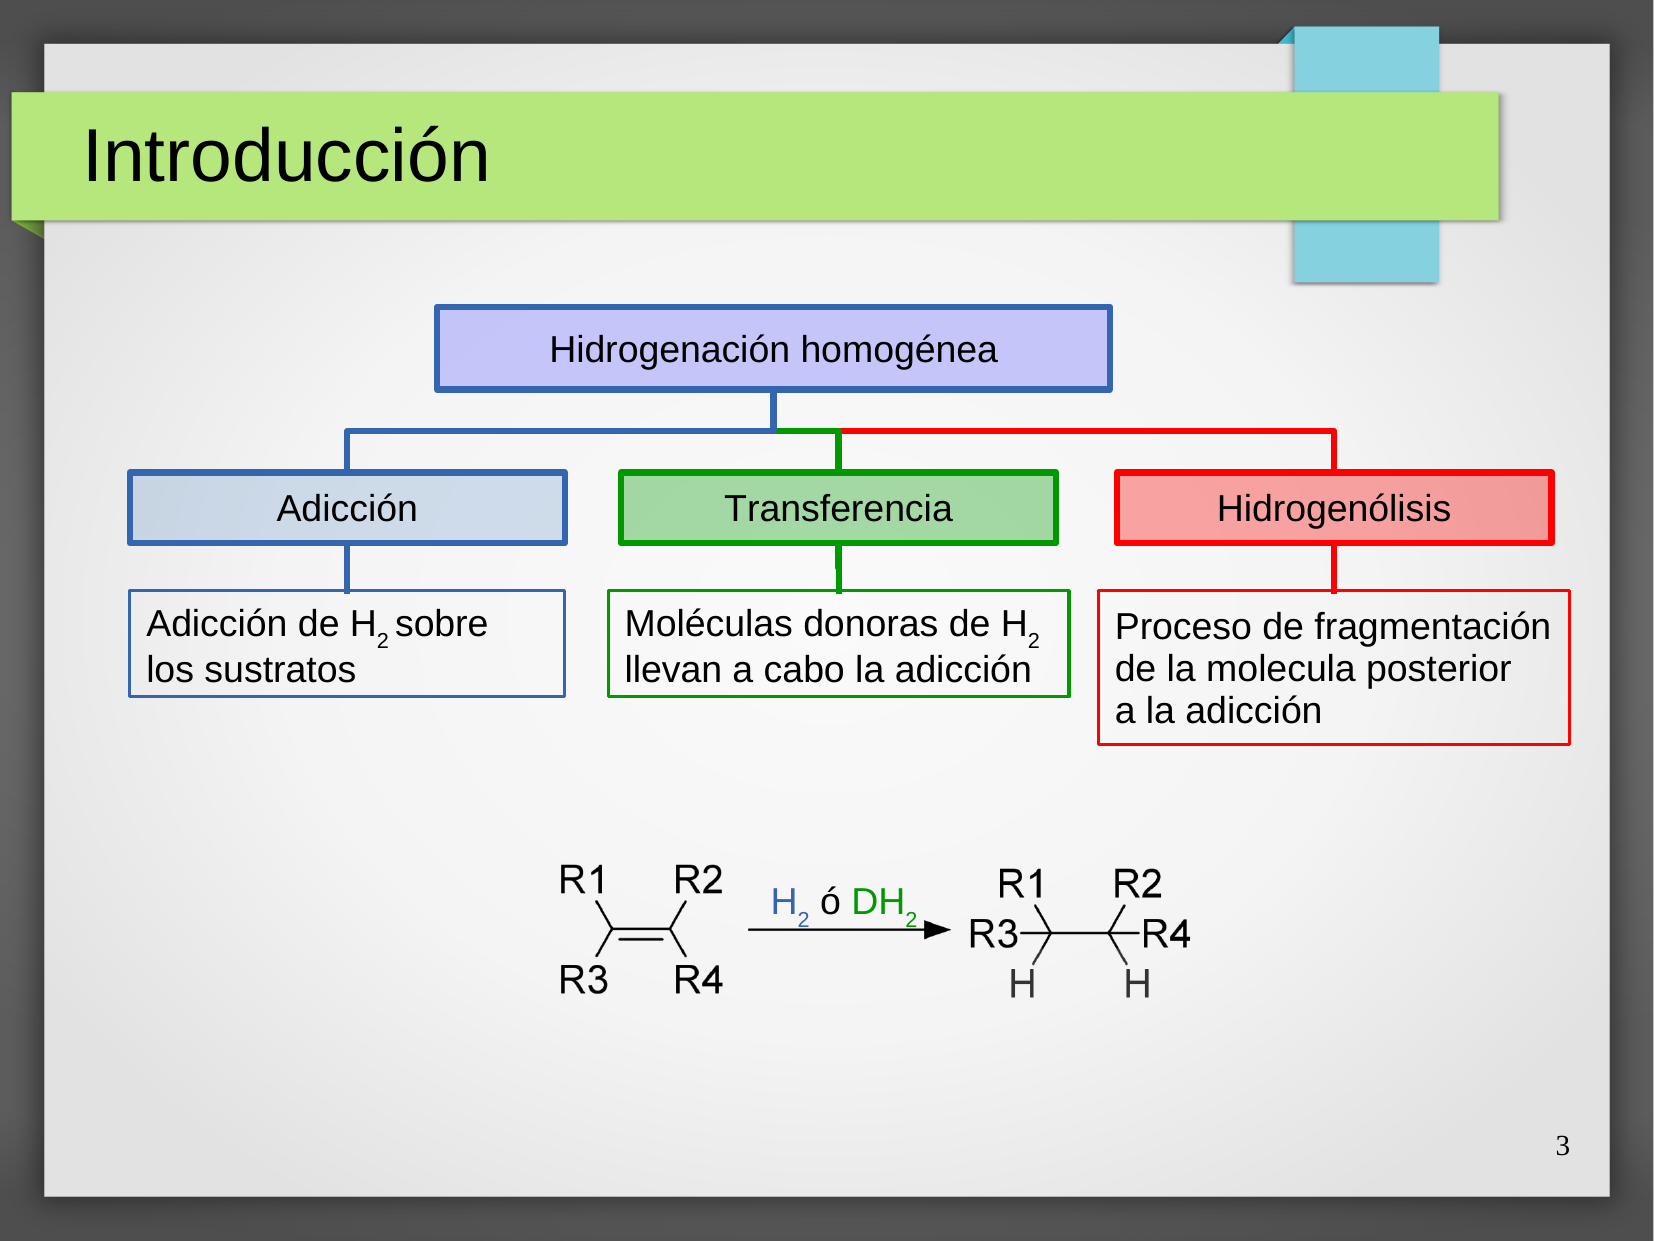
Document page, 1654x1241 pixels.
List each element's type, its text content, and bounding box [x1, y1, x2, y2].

text_box Hidrogenólisis [1116, 472, 1552, 544]
text_box Proceso de fragmentación de la molecula posterior a la adicción [1098, 590, 1570, 745]
text_box <number> [1185, 1129, 1571, 1215]
text_box Transferencia [621, 472, 1056, 544]
text_box Adicción [129, 472, 565, 544]
text_box Introducción [82, 94, 1264, 213]
text_box Adicción de H2 sobre los sustratos [129, 590, 565, 697]
text_box Hidrogenación homogénea [436, 307, 1111, 390]
text_box Moléculas donoras de H2 llevan a cabo la adicción [608, 590, 1069, 697]
picture [0, 0, 1654, 1241]
